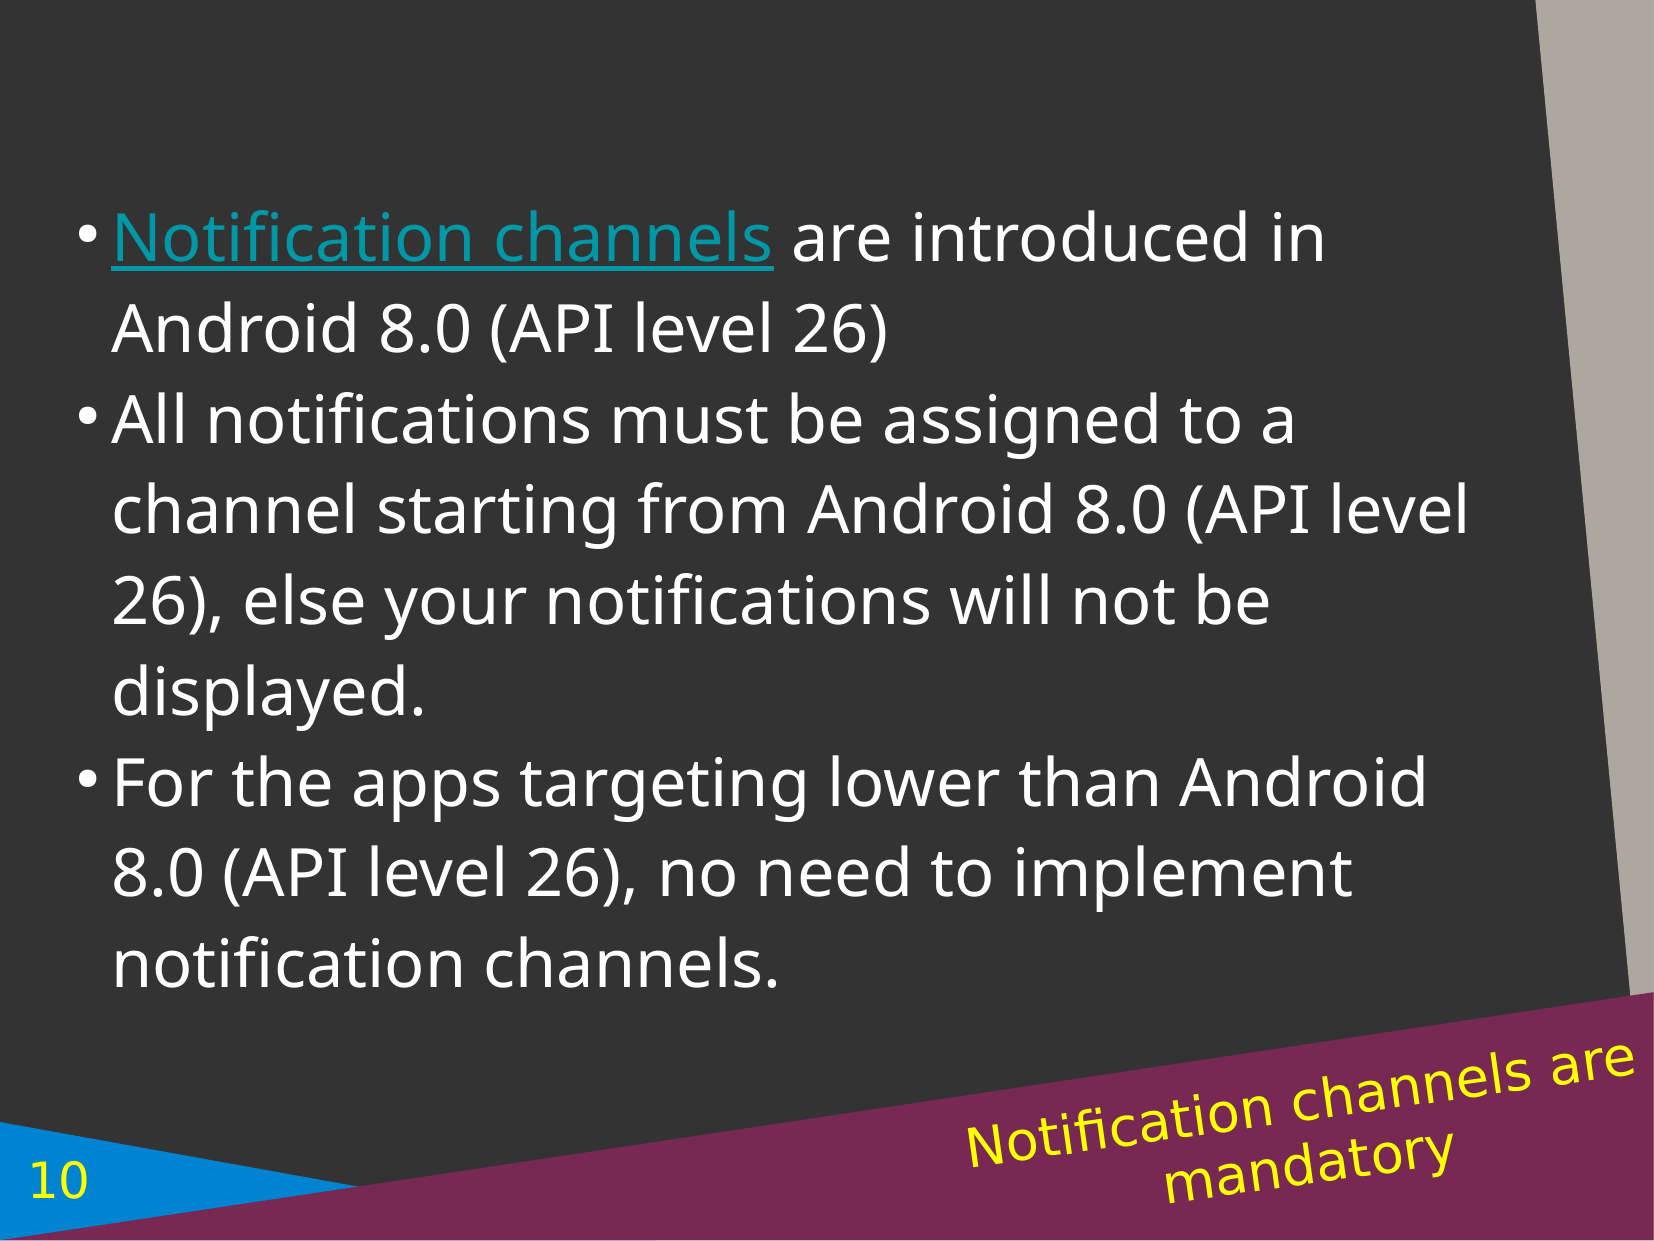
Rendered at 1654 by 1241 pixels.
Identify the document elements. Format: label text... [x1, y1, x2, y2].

text_box Notification channels are introduced in Android 8.0 (API level 26) All notifications must be assigned to a channel starting from Android 8.0 (API level 26), else your notifications will not be displayed. For the apps targeting lower than Android 8.0 (API level 26), no need to implement notification channels. [61, 182, 1536, 898]
title Notification channels are mandatory [956, 995, 1654, 1241]
